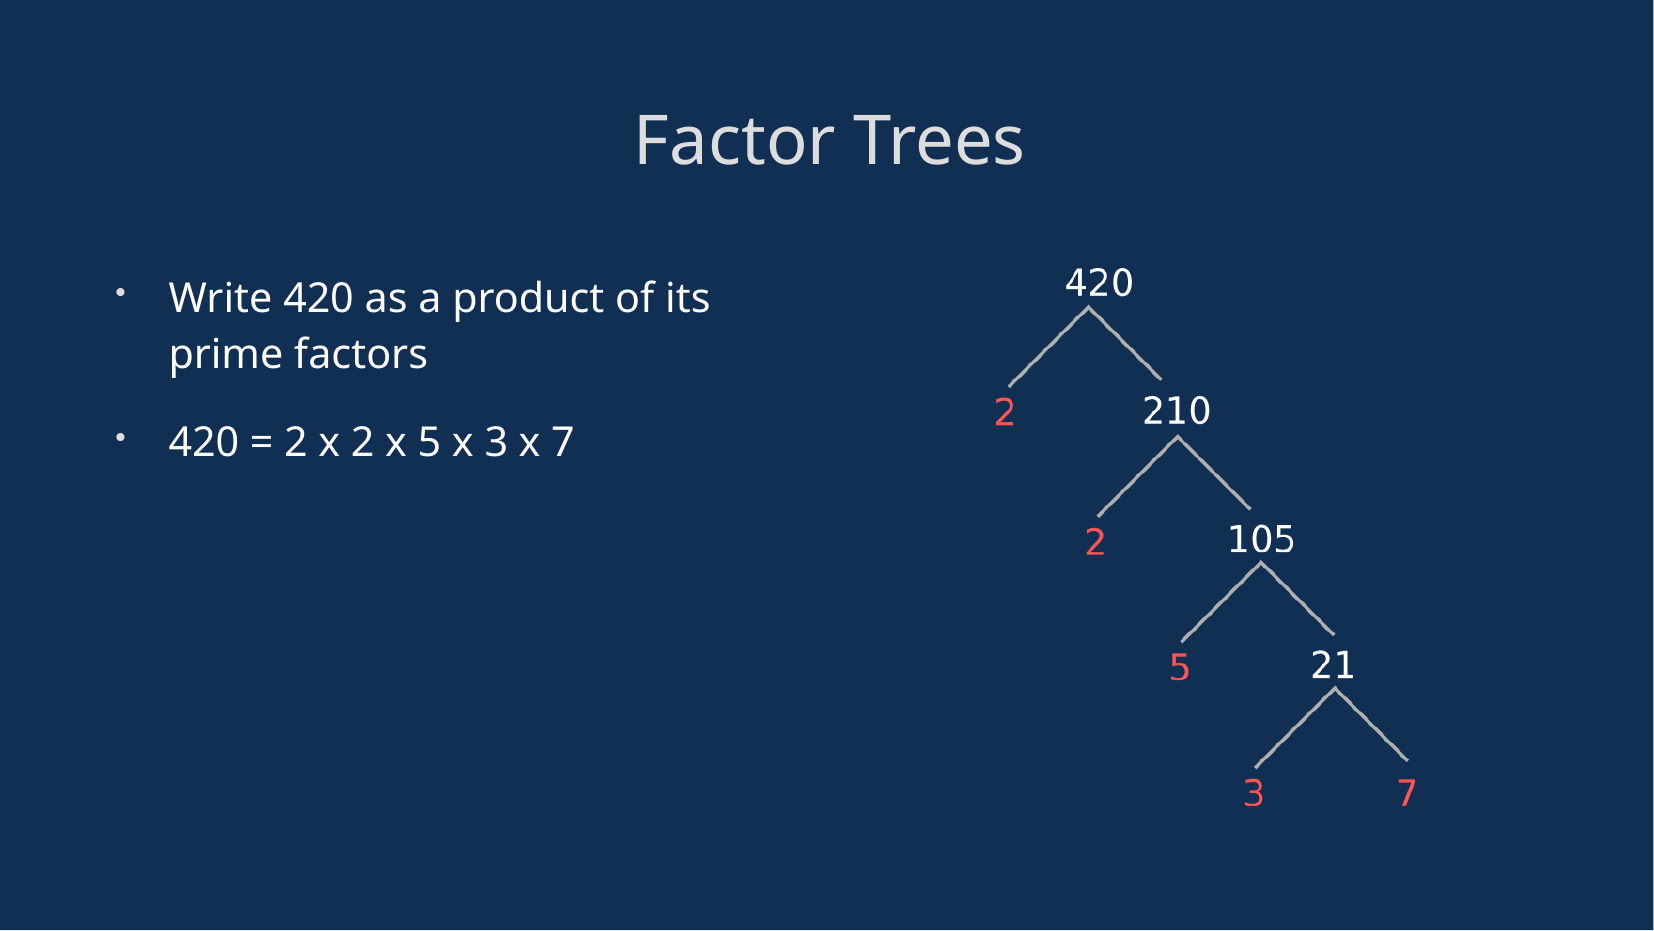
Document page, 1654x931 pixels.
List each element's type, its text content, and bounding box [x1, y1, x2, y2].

picture [996, 268, 1415, 806]
title Factor Trees [97, 56, 1563, 220]
list Write 420 as a product of its prime factors 420 = 2 x 2 x 5 x 3 x 7 [97, 268, 813, 806]
